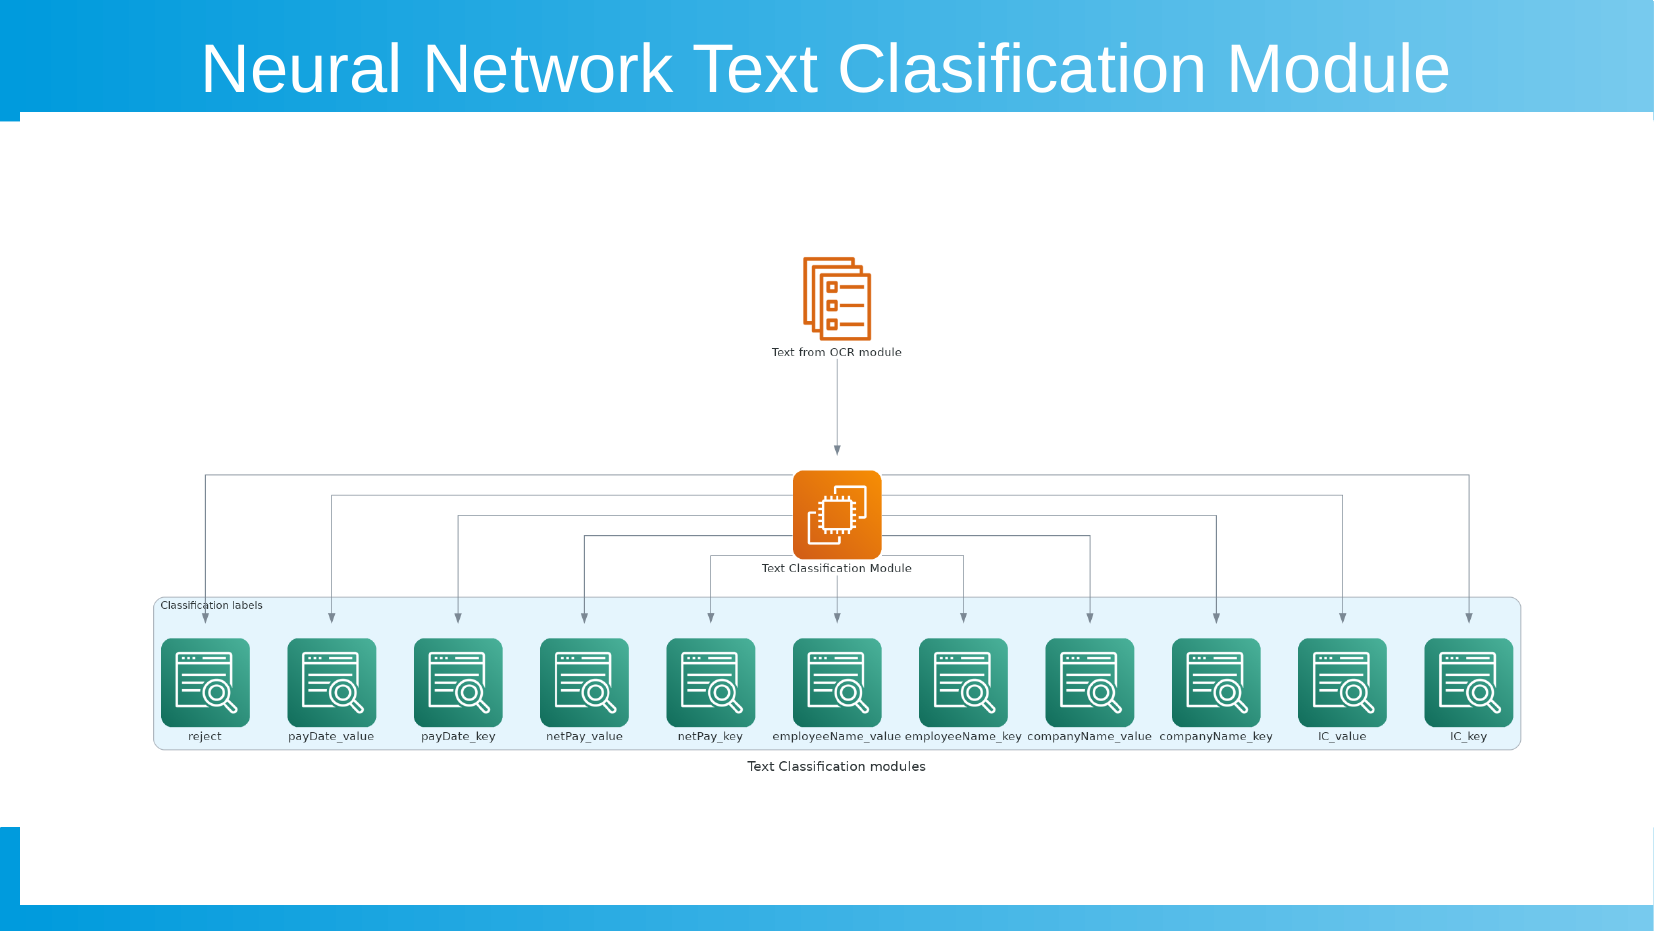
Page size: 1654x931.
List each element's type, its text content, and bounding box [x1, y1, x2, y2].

picture [20, 1, 1654, 905]
title Neural Network Text Clasification Module [59, 29, 1595, 108]
